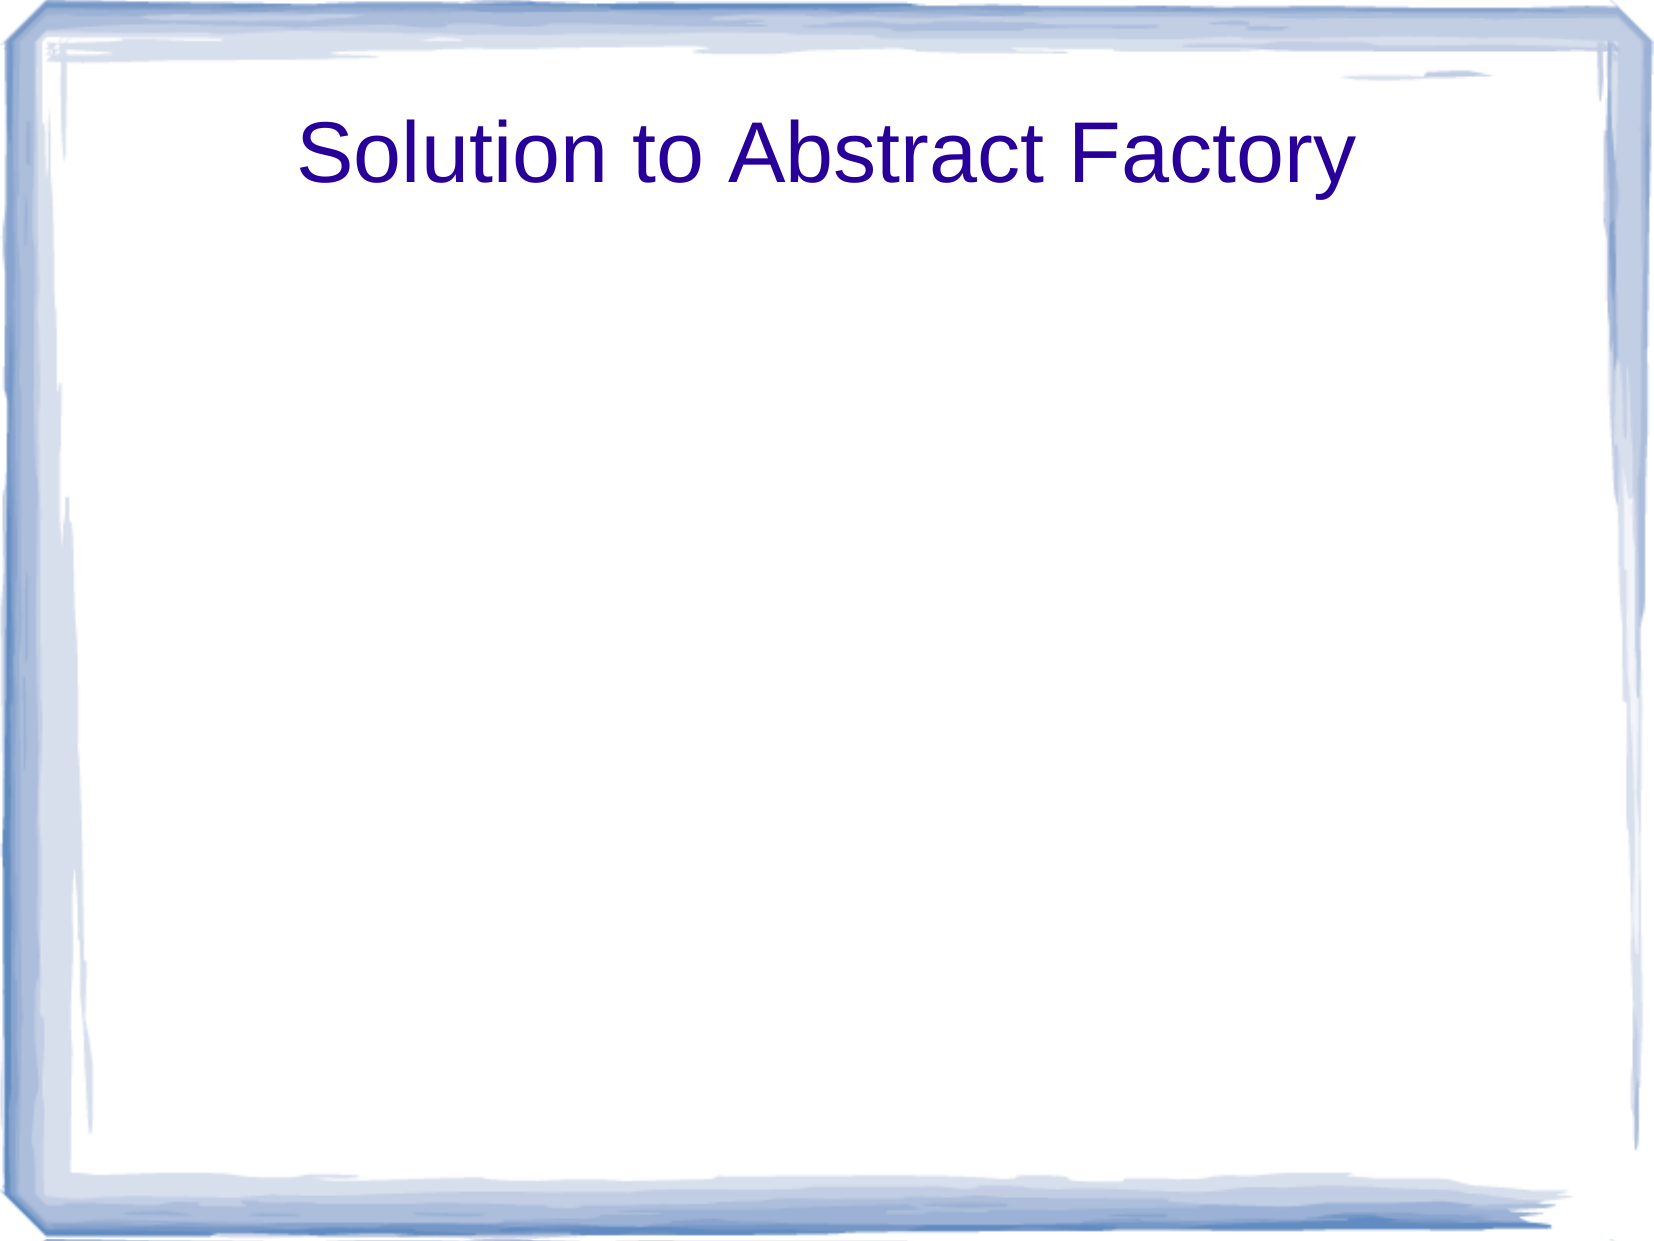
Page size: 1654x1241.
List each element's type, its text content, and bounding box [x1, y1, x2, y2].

title Solution to Abstract Factory [82, 49, 1571, 257]
picture [0, 0, 1654, 1241]
